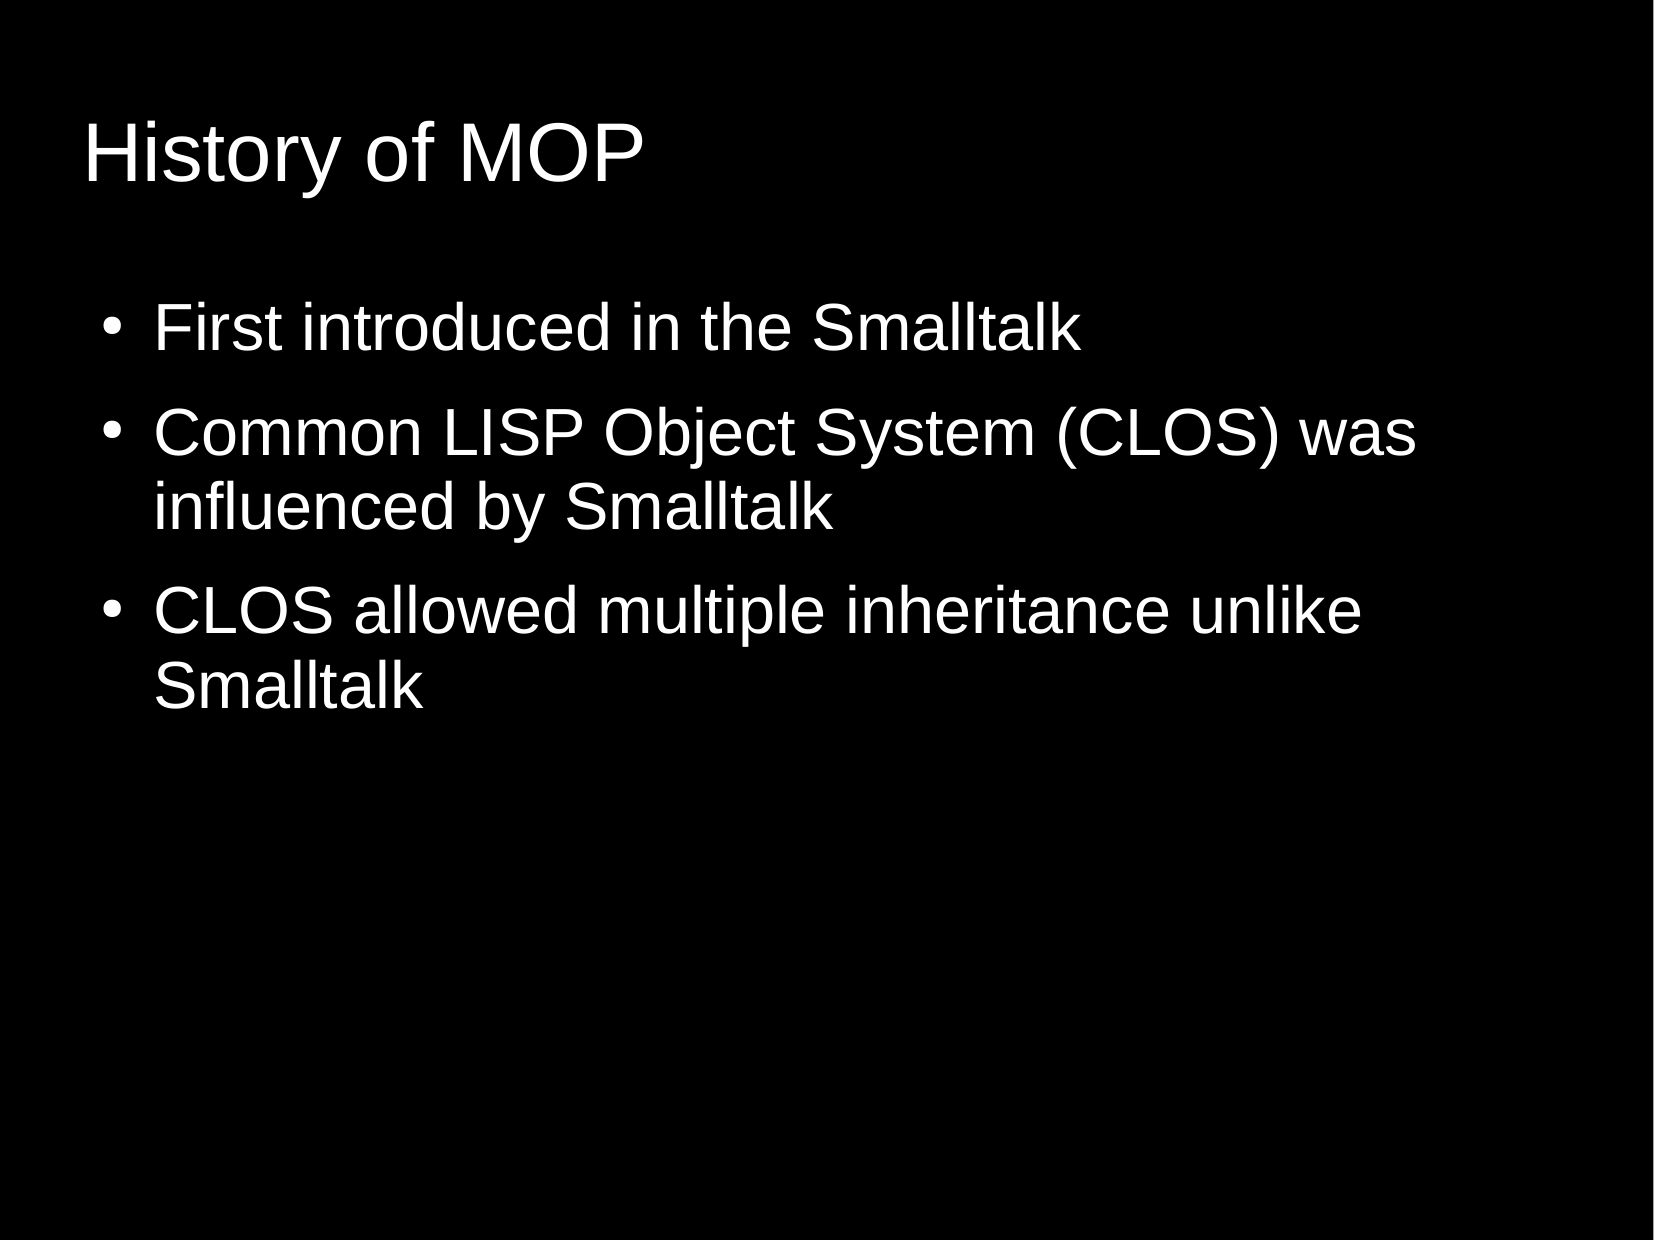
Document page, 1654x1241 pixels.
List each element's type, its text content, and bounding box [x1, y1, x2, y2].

title History of MOP [82, 49, 1571, 257]
list First introduced in the Smalltalk Common LISP Object System (CLOS) was influenced by Smalltalk CLOS allowed multiple inheritance unlike Smalltalk [82, 290, 1538, 1010]
